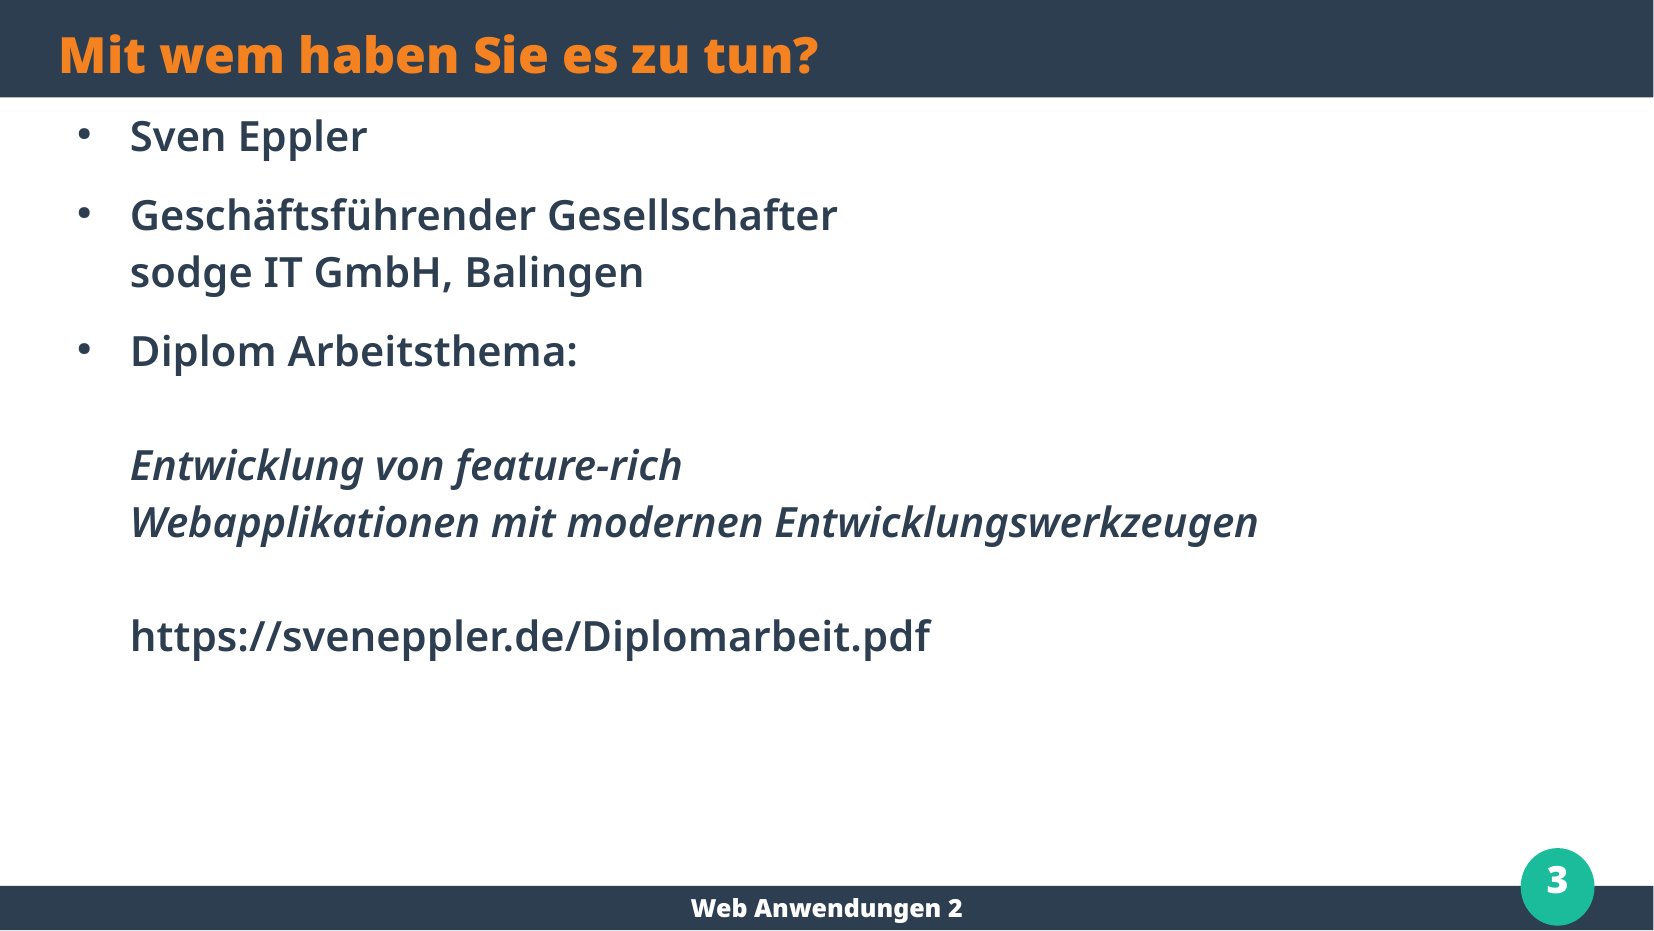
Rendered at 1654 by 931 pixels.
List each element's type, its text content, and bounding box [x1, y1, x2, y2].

list Sven Eppler Geschäftsführender Gesellschafter sodge IT GmbH, Balingen Diplom Arbeitsthema: Entwicklung von feature-rich Webapplikationen mit modernen Entwicklungswerkzeugen https://sveneppler.de/Diplomarbeit.pdf [59, 106, 1595, 864]
title Mit wem haben Sie es zu tun? [59, 8, 1595, 89]
